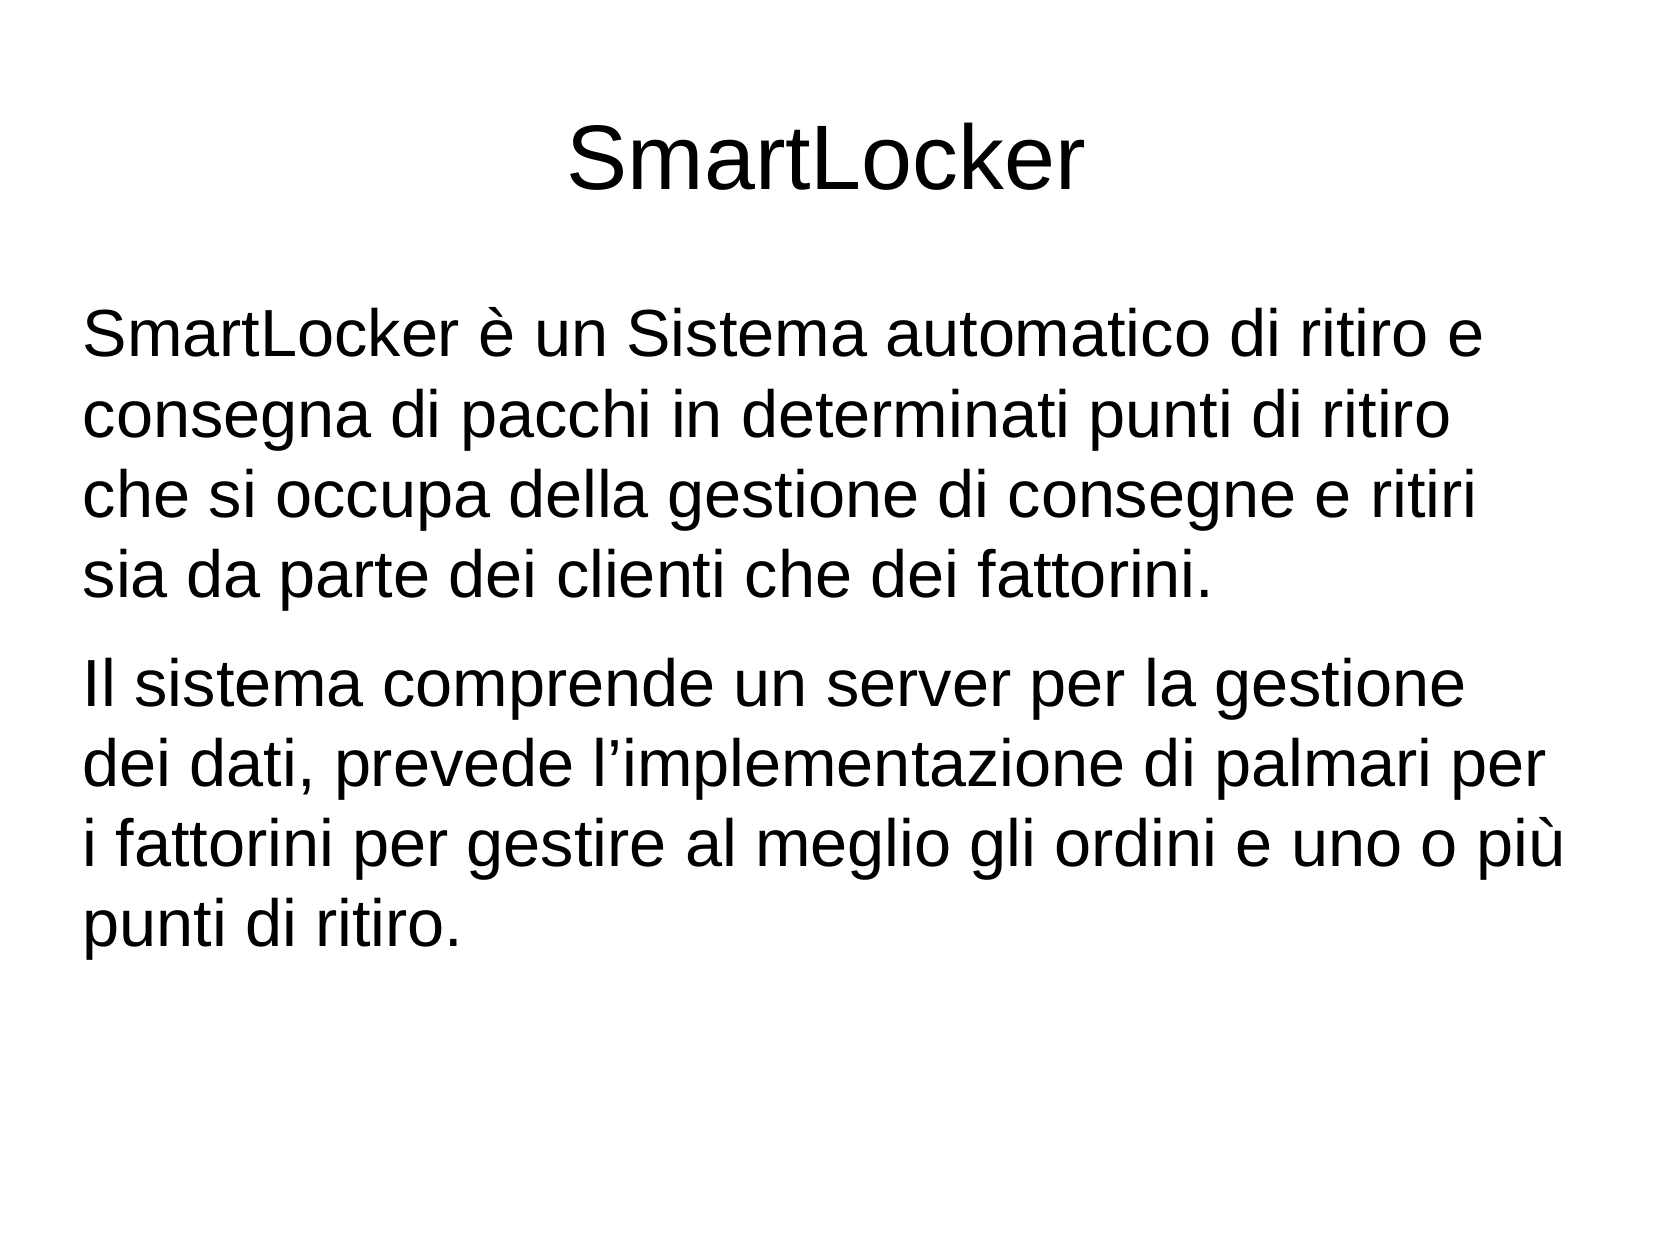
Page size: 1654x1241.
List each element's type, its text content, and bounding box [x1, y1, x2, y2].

list SmartLocker è un Sistema automatico di ritiro e consegna di pacchi in determinati punti di ritiro che si occupa della gestione di consegne e ritiri sia da parte dei clienti che dei fattorini. Il sistema comprende un server per la gestione dei dati, prevede l’implementazione di palmari per i fattorini per gestire al meglio gli ordini e uno o più punti di ritiro. [82, 290, 1571, 1010]
title SmartLocker [82, 49, 1571, 257]
